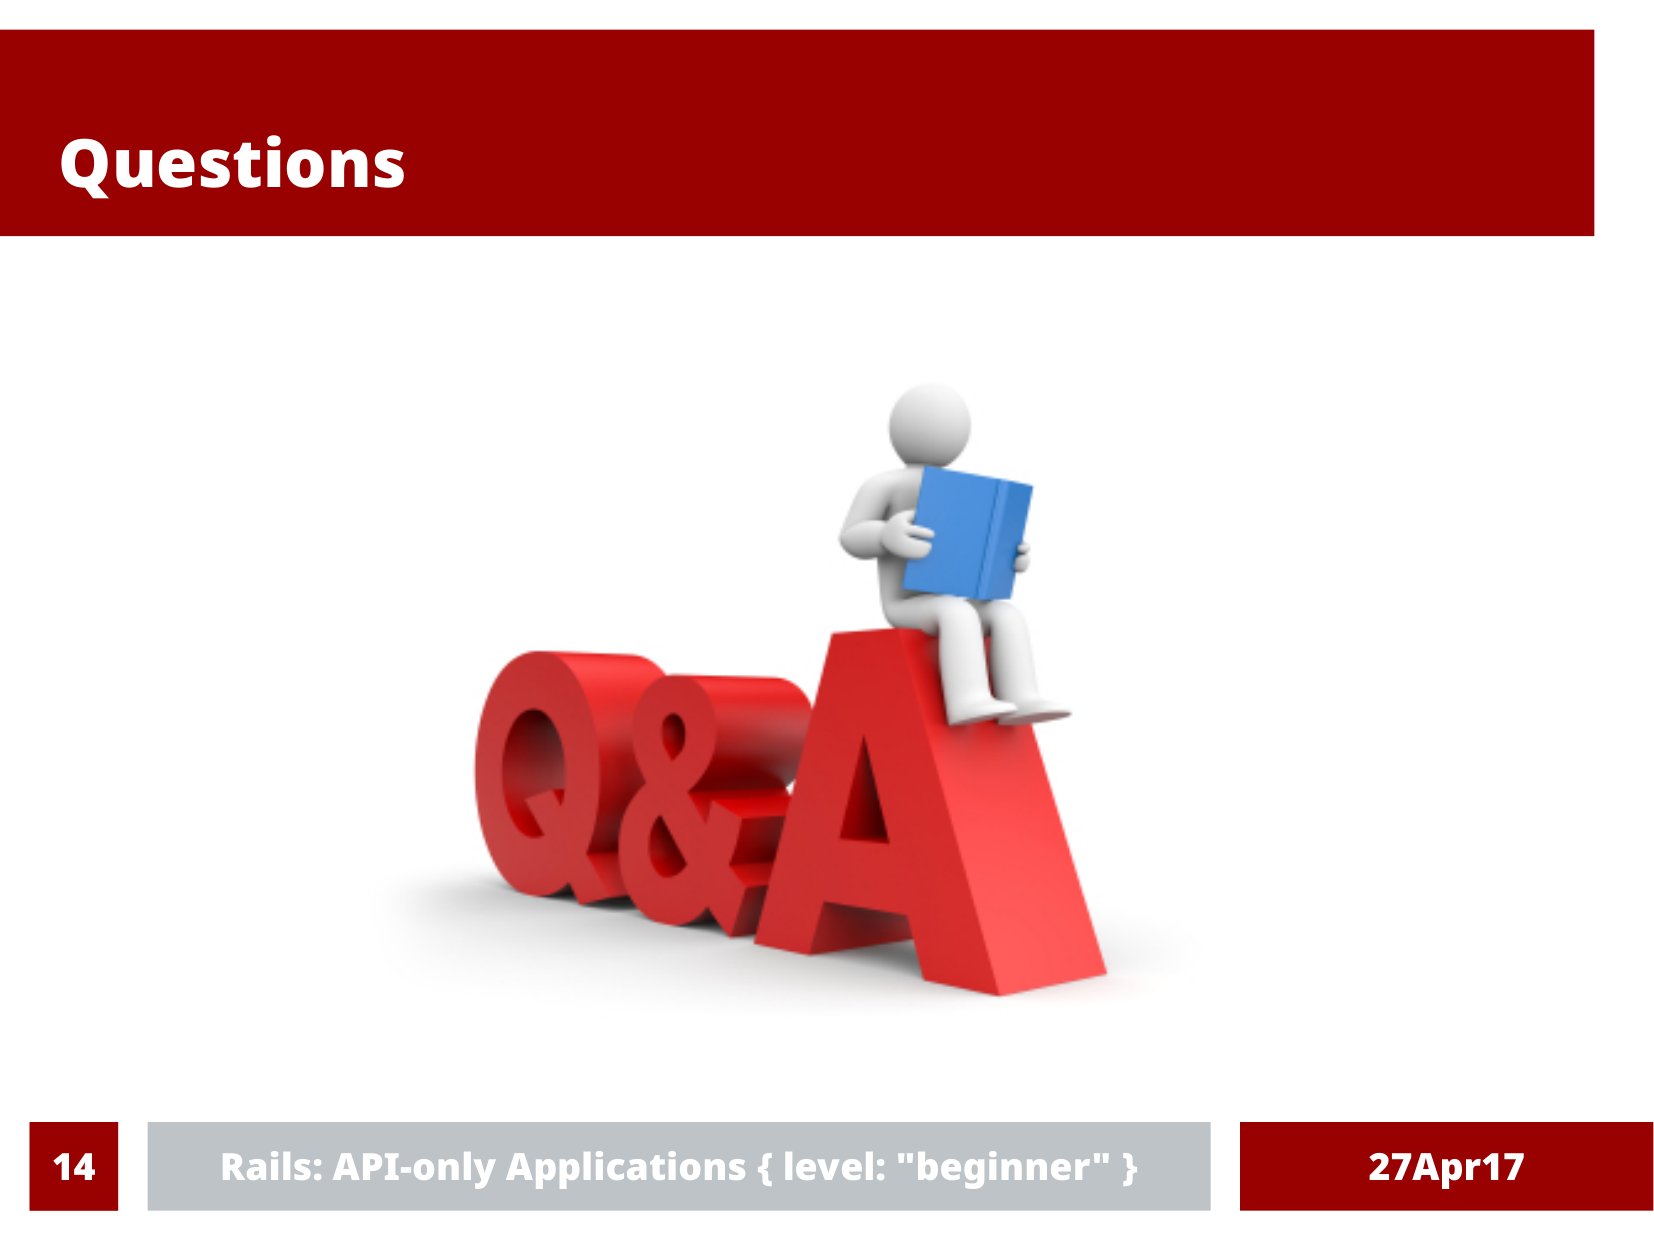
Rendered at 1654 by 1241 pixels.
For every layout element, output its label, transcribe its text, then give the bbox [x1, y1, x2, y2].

title Questions [59, 59, 1595, 207]
picture [333, 292, 1248, 1088]
